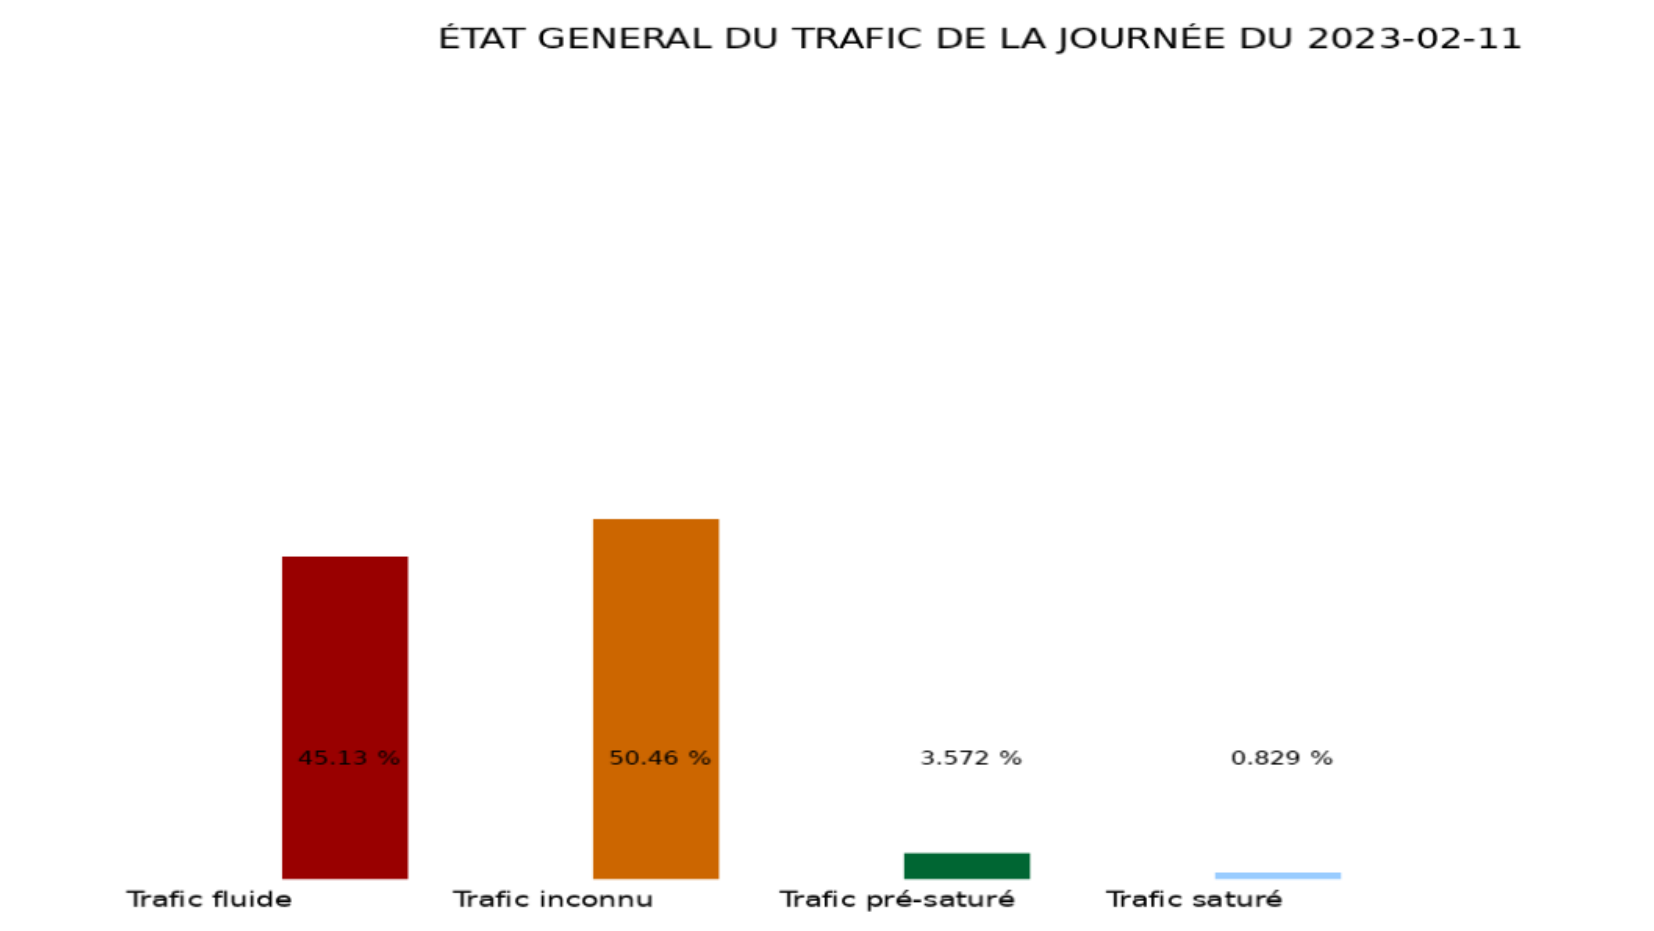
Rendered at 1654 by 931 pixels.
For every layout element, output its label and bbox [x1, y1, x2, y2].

picture [98, 11, 1566, 926]
